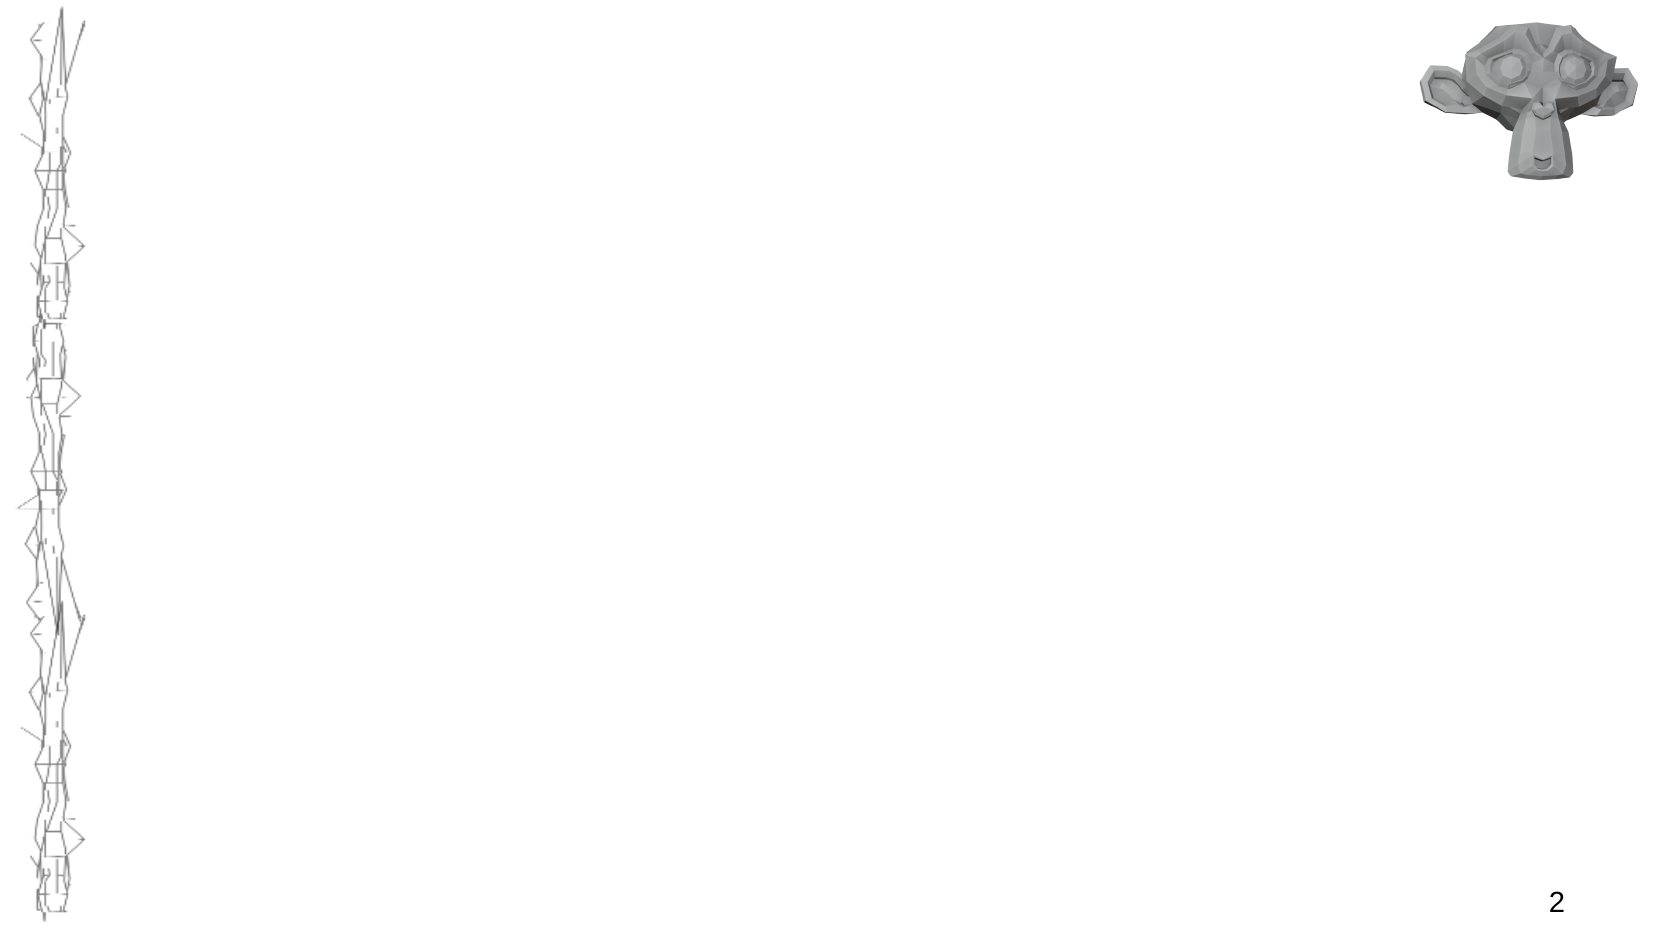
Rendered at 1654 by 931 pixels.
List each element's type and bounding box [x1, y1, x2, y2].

picture [1411, 11, 1645, 189]
